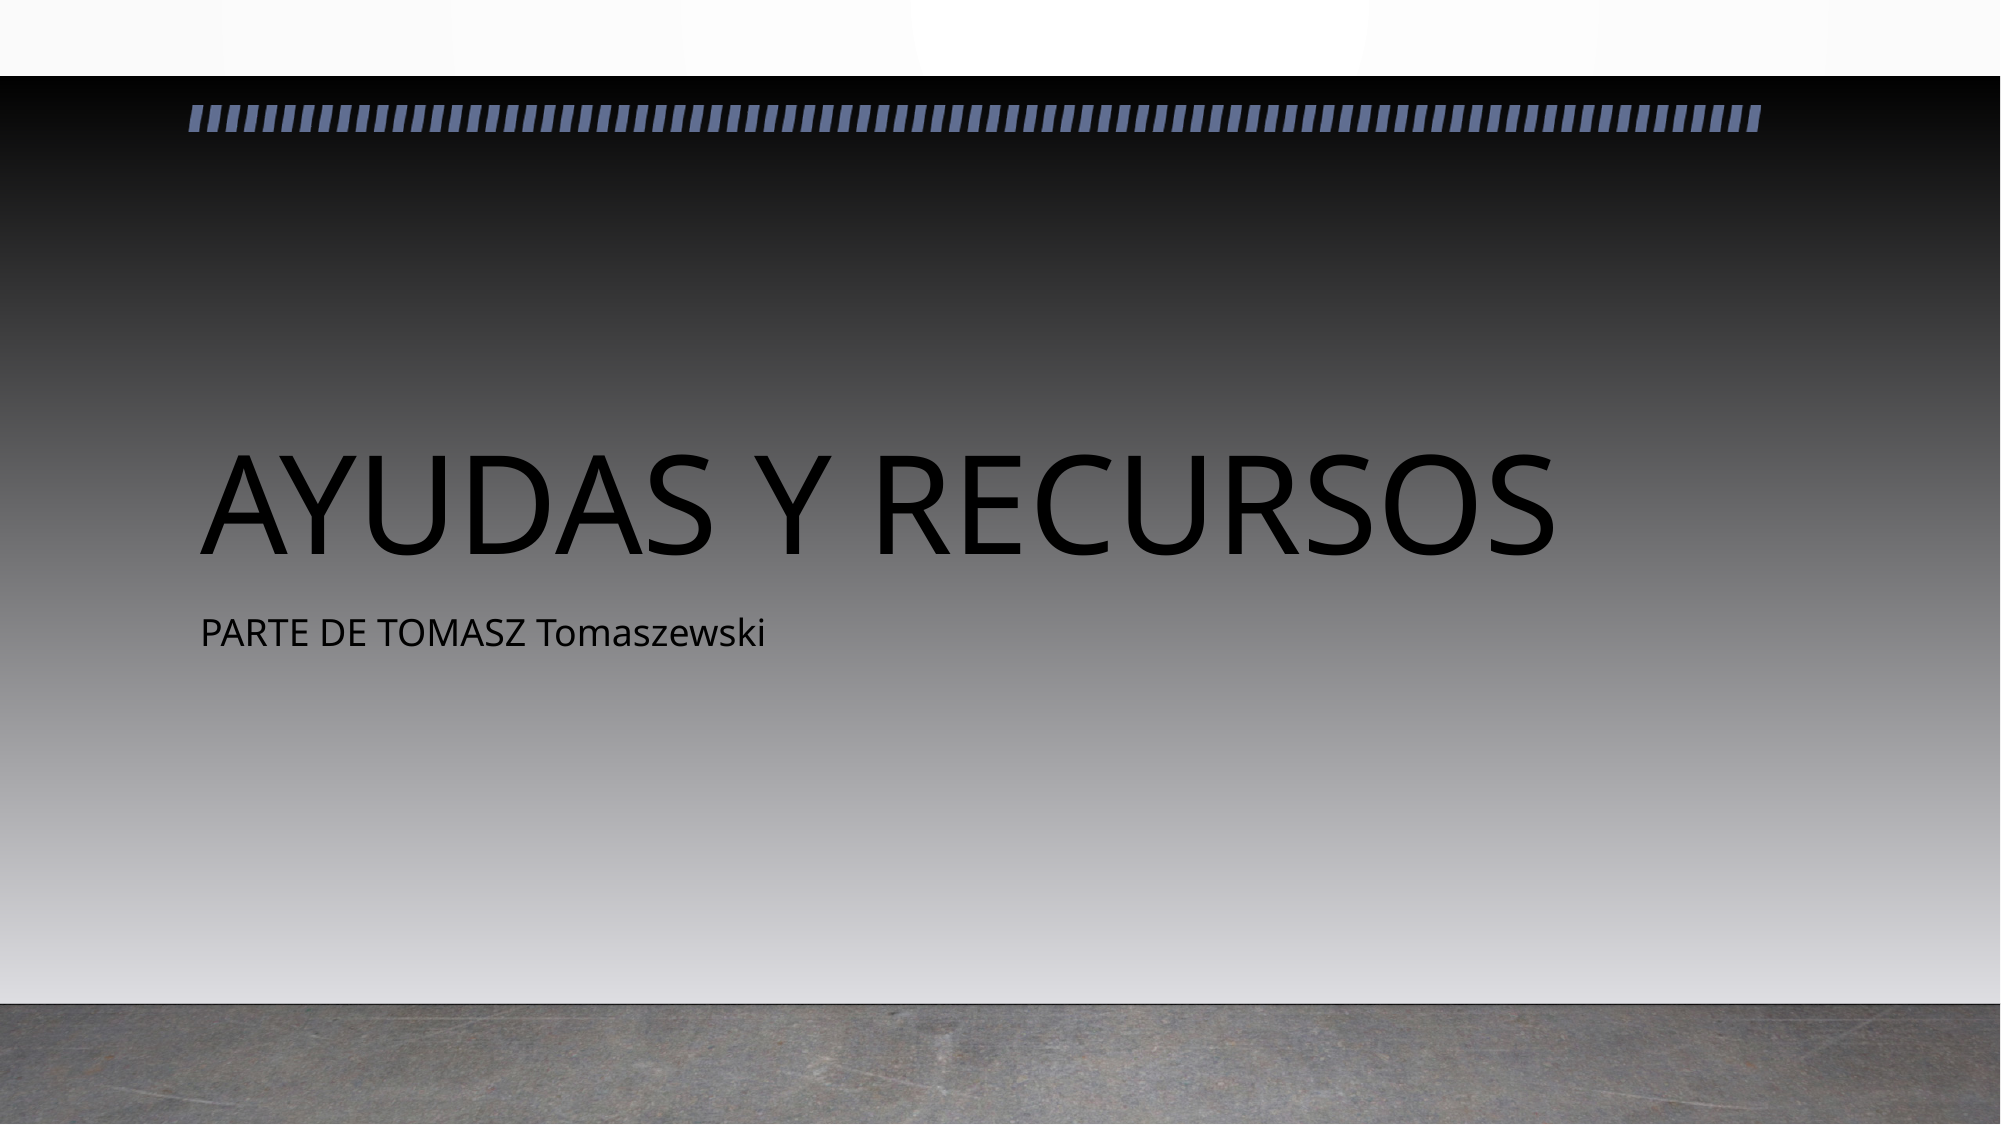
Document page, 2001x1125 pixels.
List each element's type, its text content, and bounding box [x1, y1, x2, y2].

title AYUDAS Y RECURSOS [185, 155, 1602, 584]
subtitle PARTE DE TOMASZ Tomaszewski [185, 584, 1602, 761]
